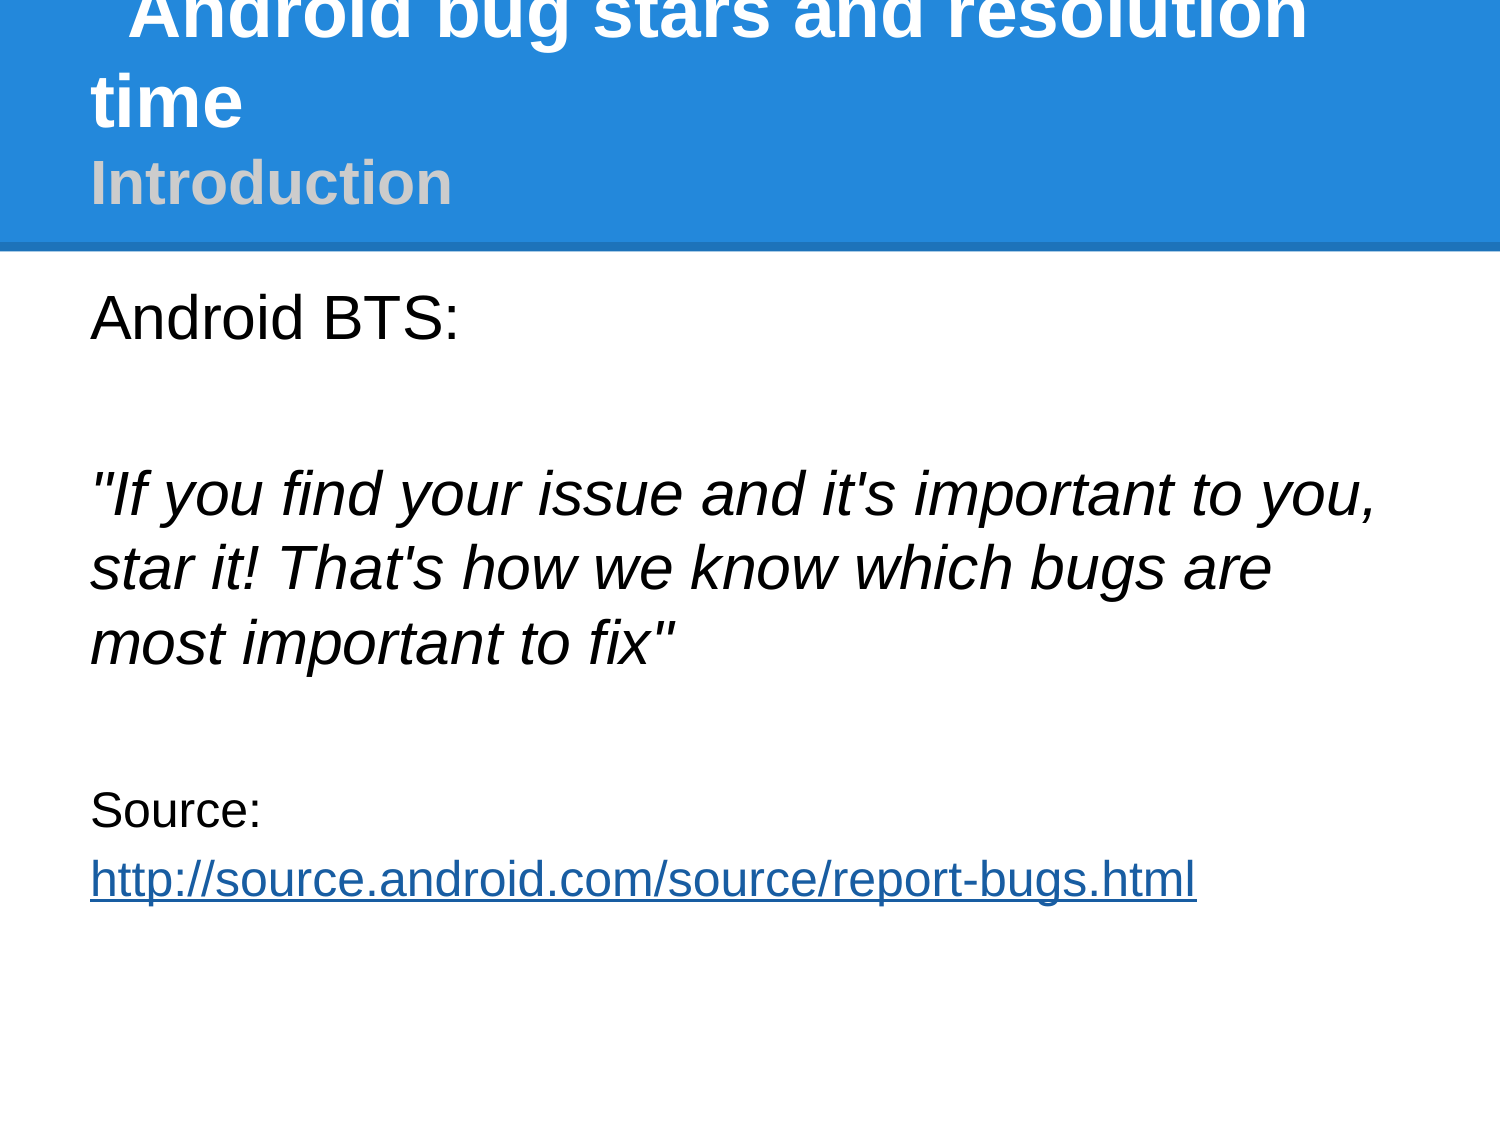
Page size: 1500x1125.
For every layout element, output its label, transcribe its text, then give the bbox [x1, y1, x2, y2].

list Android BTS: "If you find your issue and it's important to you, star it! That's how we know which bugs are most important to fix" Source: http://source.android.com/source/report-bugs.html [75, 262, 1425, 1036]
title Android bug stars and resolution time Introduction [75, 0, 1475, 233]
